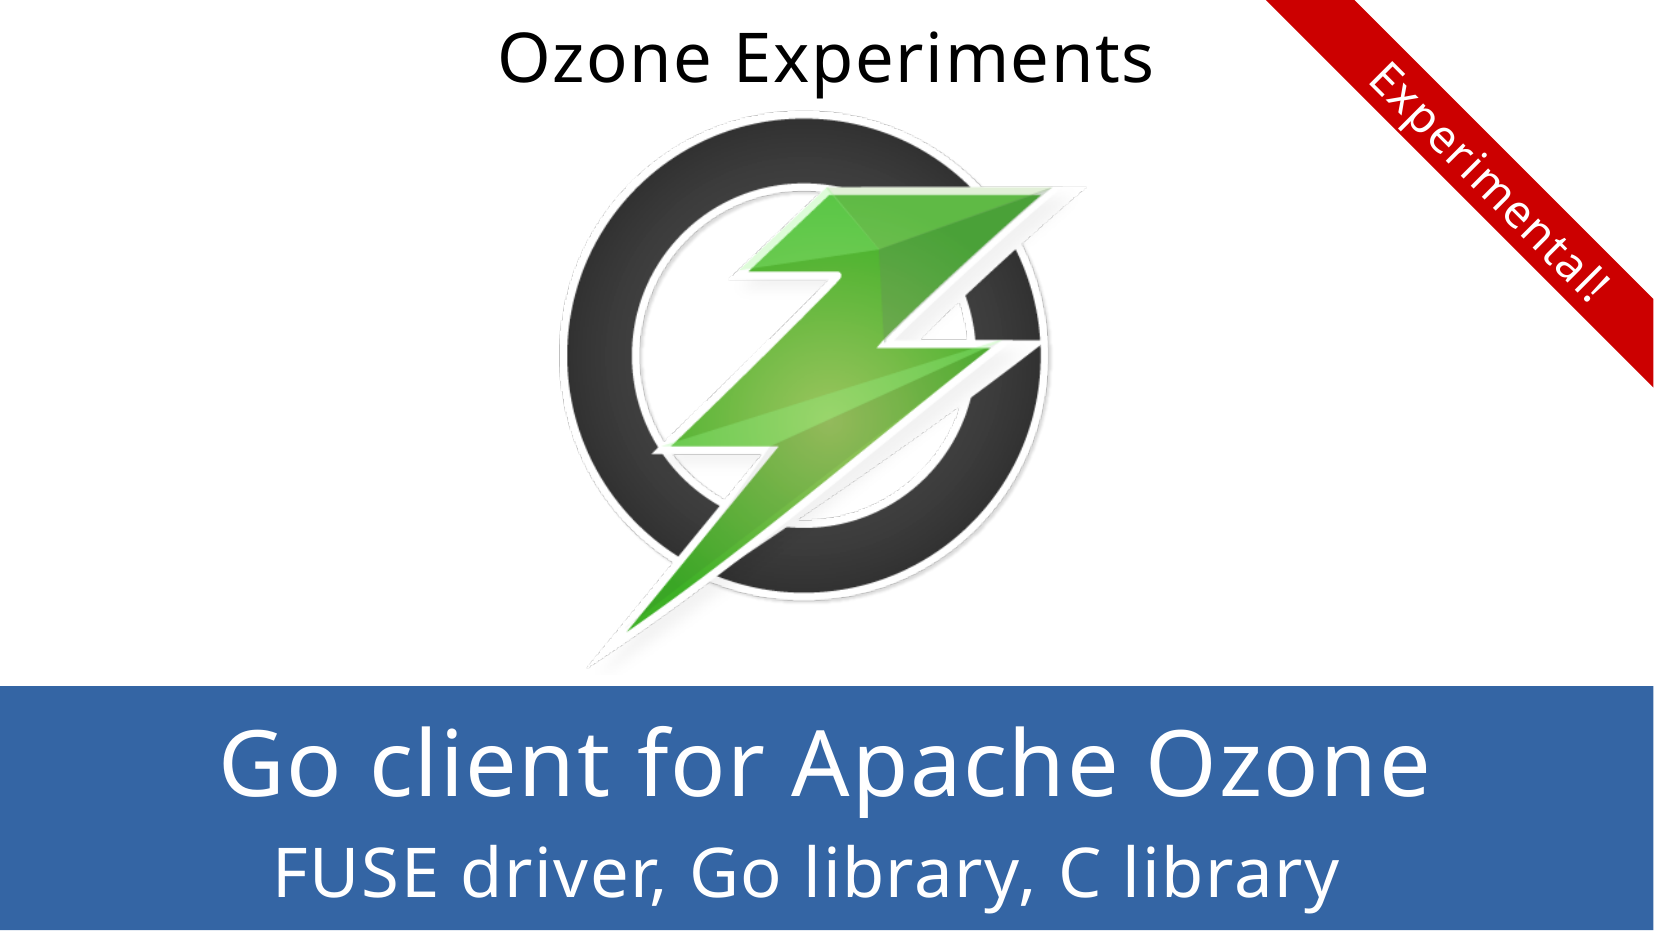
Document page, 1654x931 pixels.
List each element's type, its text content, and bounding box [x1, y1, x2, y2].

title Experimental! [1270, 0, 1654, 384]
title Ozone Experiments [1364, 8, 1654, 105]
title Ozone Experiments [0, 8, 1369, 105]
picture [552, 100, 1094, 675]
title Go client for Apache Ozone FUSE driver, Go library, C library [0, 686, 1654, 931]
